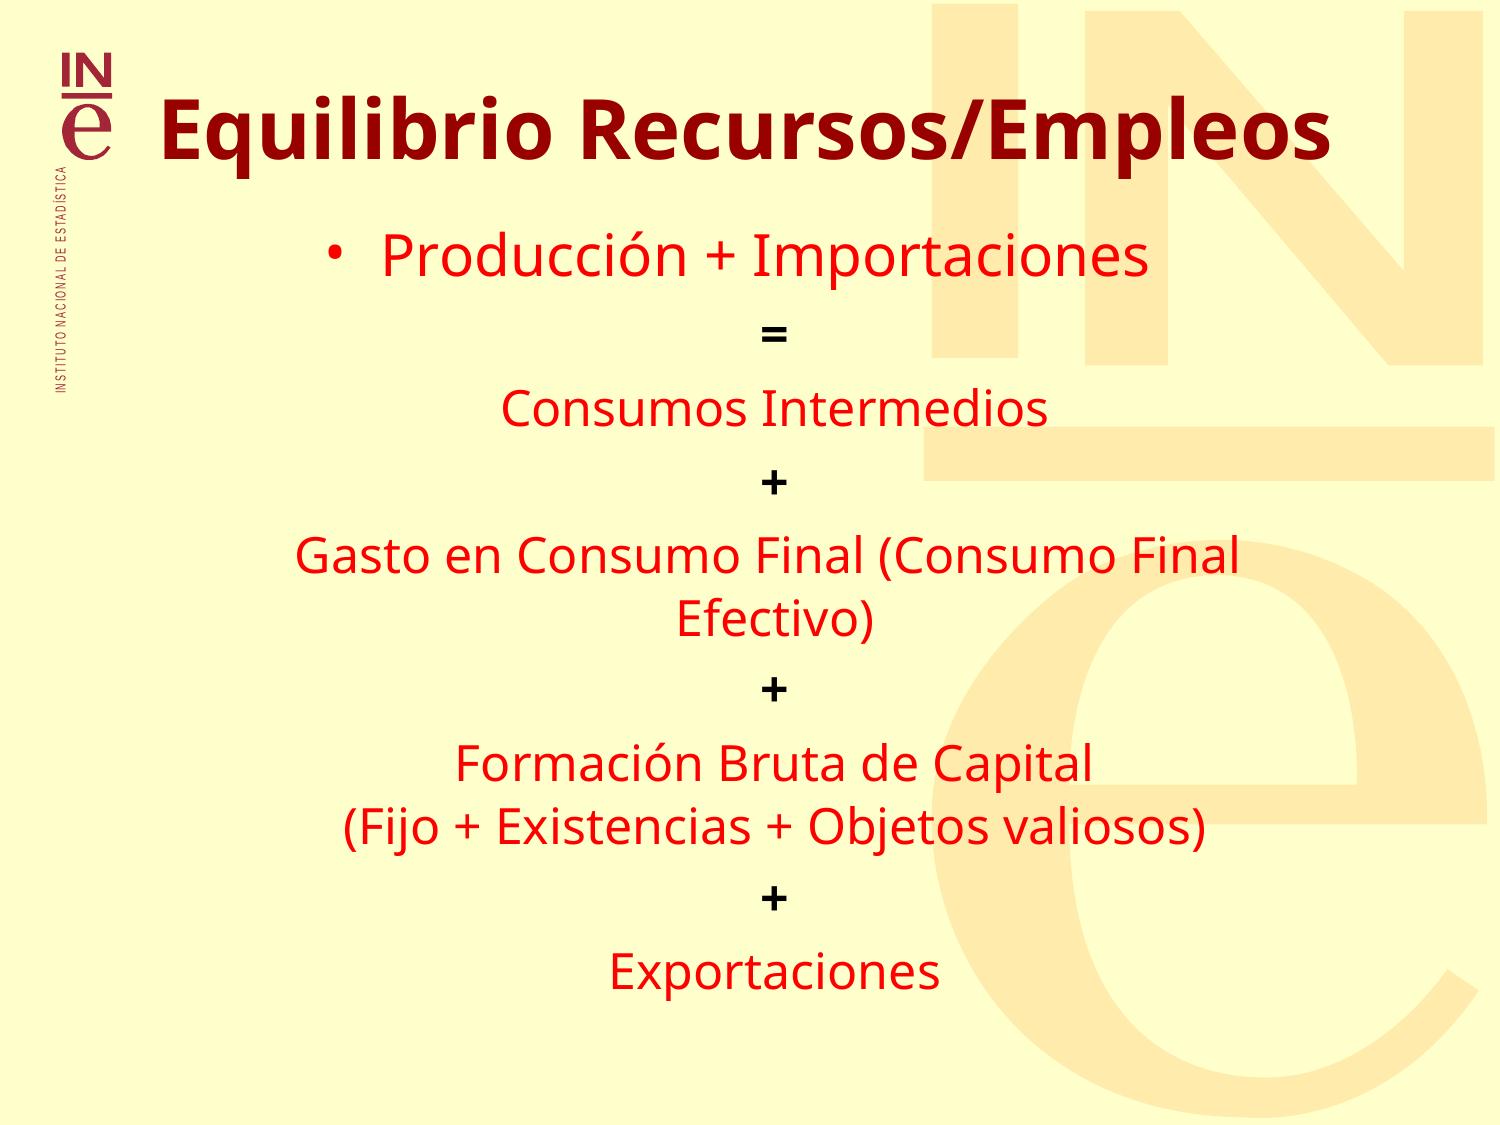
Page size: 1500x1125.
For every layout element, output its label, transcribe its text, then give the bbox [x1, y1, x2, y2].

list Producción + Importaciones = Consumos Intermedios + Gasto en Consumo Final (Consumo Final Efectivo) + Formación Bruta de Capital (Fijo + Existencias + Objetos valiosos) + Exportaciones [99, 212, 1375, 997]
title Equilibrio Recursos/Empleos [108, 64, 1384, 225]
